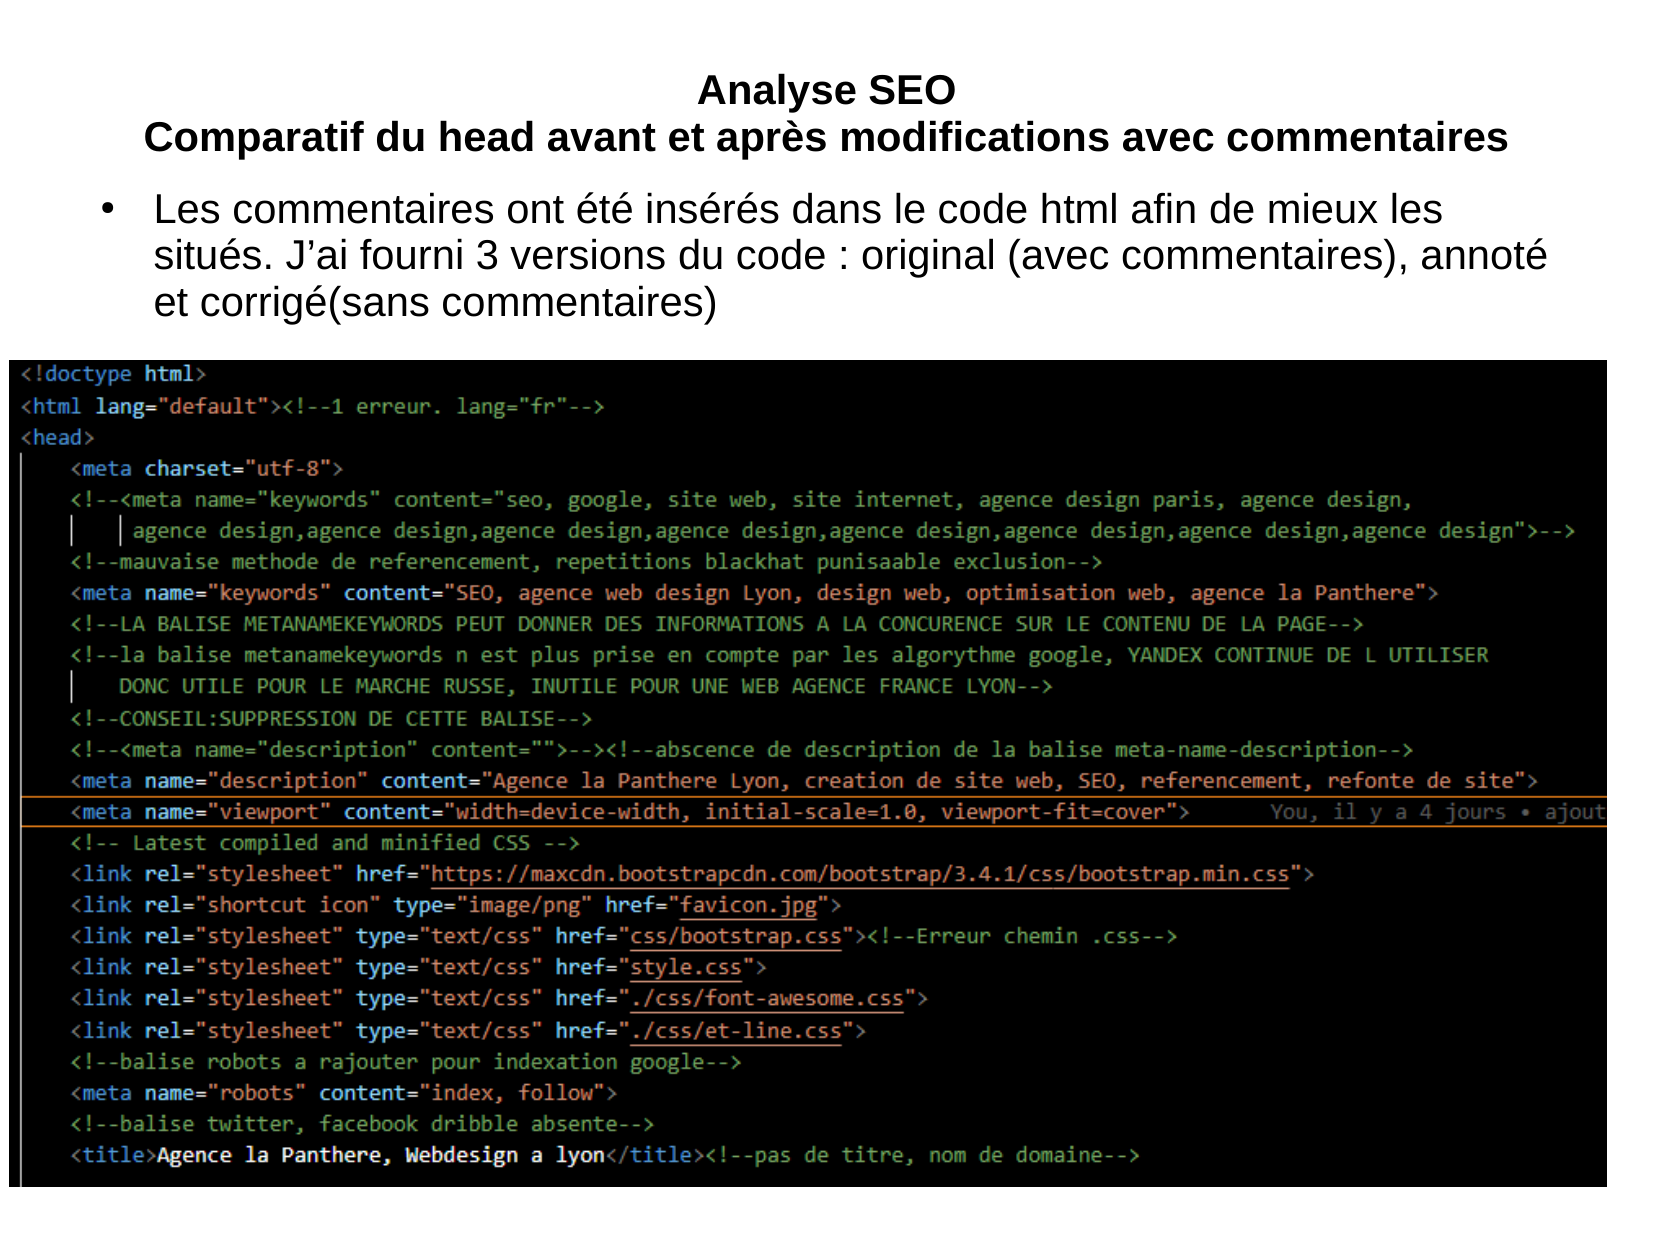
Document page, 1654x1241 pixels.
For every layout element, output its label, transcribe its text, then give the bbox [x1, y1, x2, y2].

title Analyse SEO Comparatif du head avant et après modifications avec commentaires [82, 49, 1571, 178]
list Les commentaires ont été insérés dans le code html afin de mieux les situés. J’ai fourni 3 versions du code : original (avec commentaires), annoté et corrigé(sans commentaires) [82, 185, 1571, 359]
picture [9, 359, 1607, 1188]
